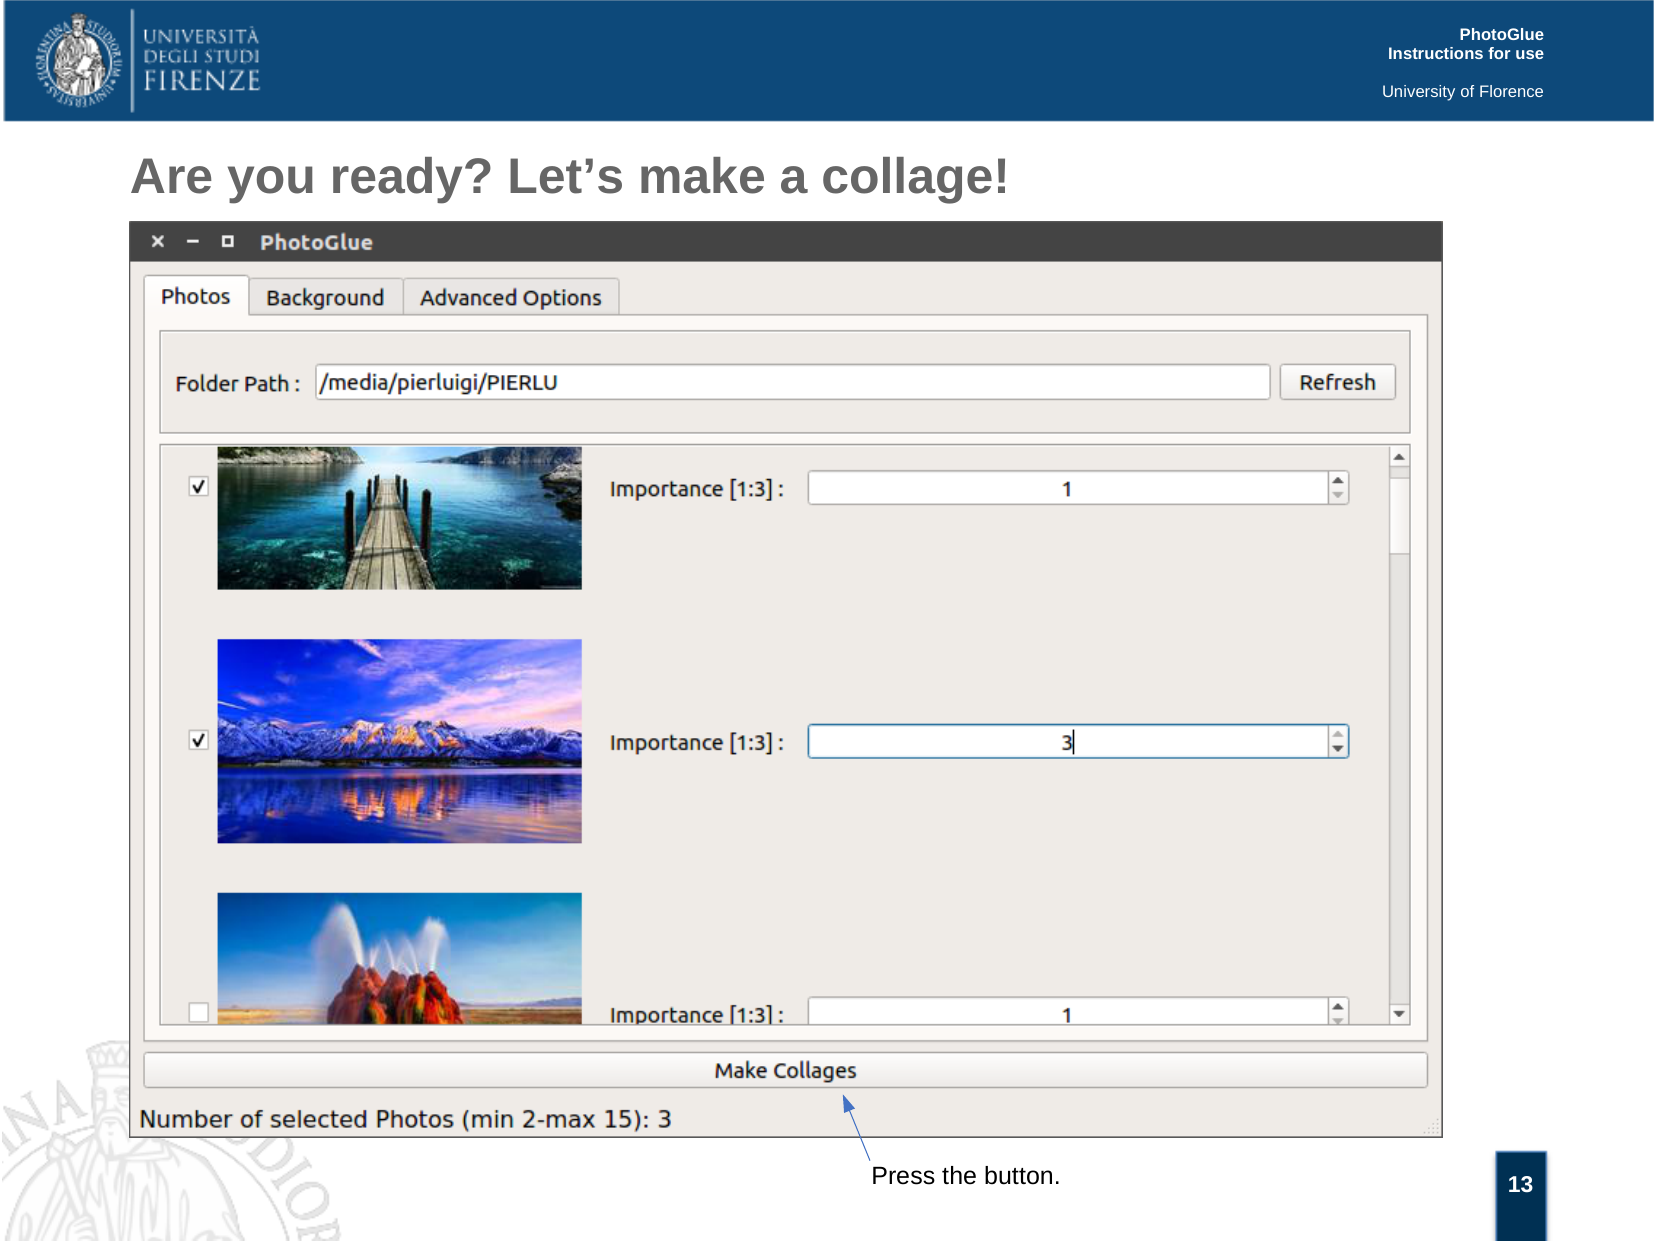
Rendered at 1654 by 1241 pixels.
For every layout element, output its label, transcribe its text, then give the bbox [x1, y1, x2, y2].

text_box Press the button. [856, 1154, 1167, 1200]
picture [2, 0, 1654, 1241]
text_box Are you ready? Let’s make a collage! [129, 101, 1035, 221]
text_box 13 [1505, 1160, 1536, 1208]
text_box PhotoGlue Instructions for use University of Florence [685, 24, 1548, 102]
